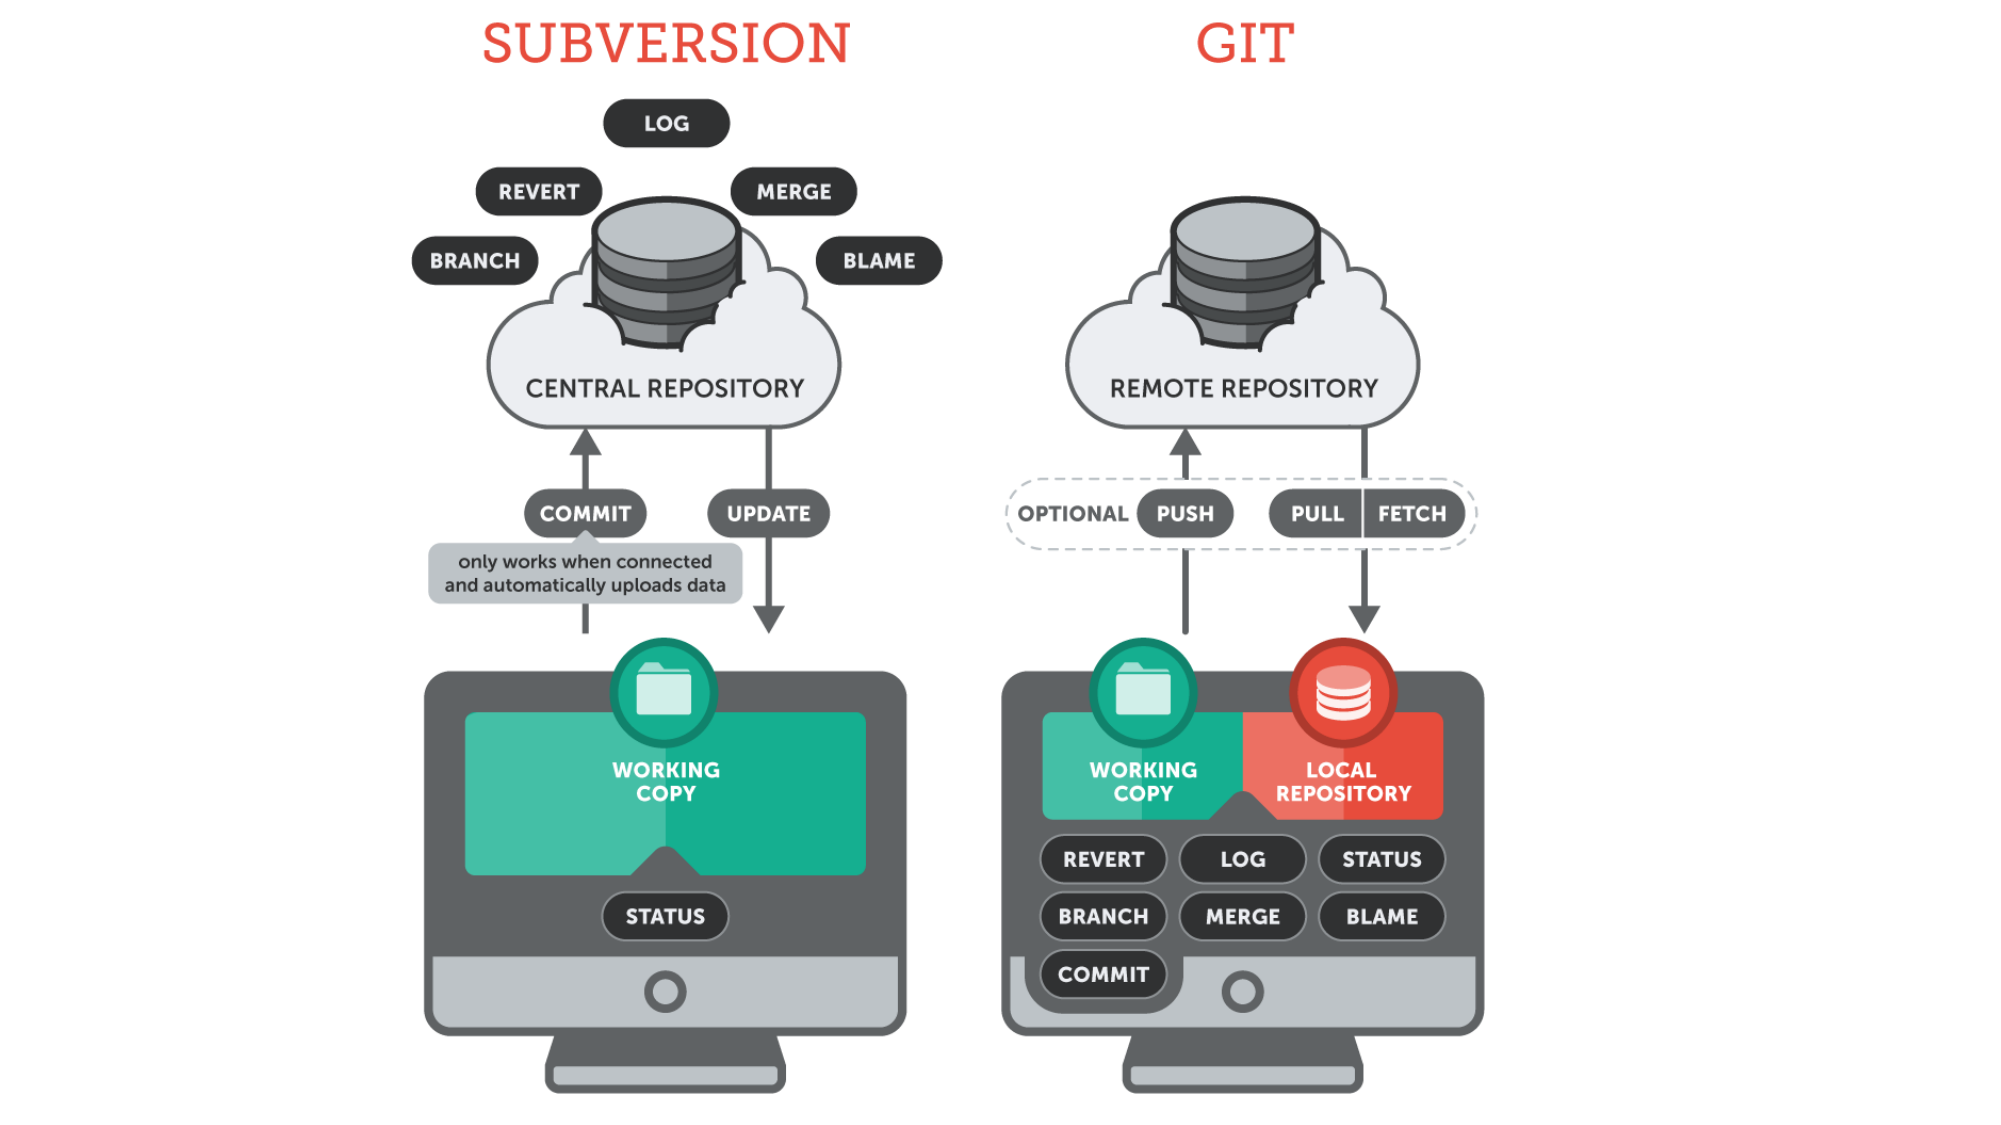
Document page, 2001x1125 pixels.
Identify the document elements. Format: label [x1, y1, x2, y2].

picture [410, 14, 1486, 1095]
